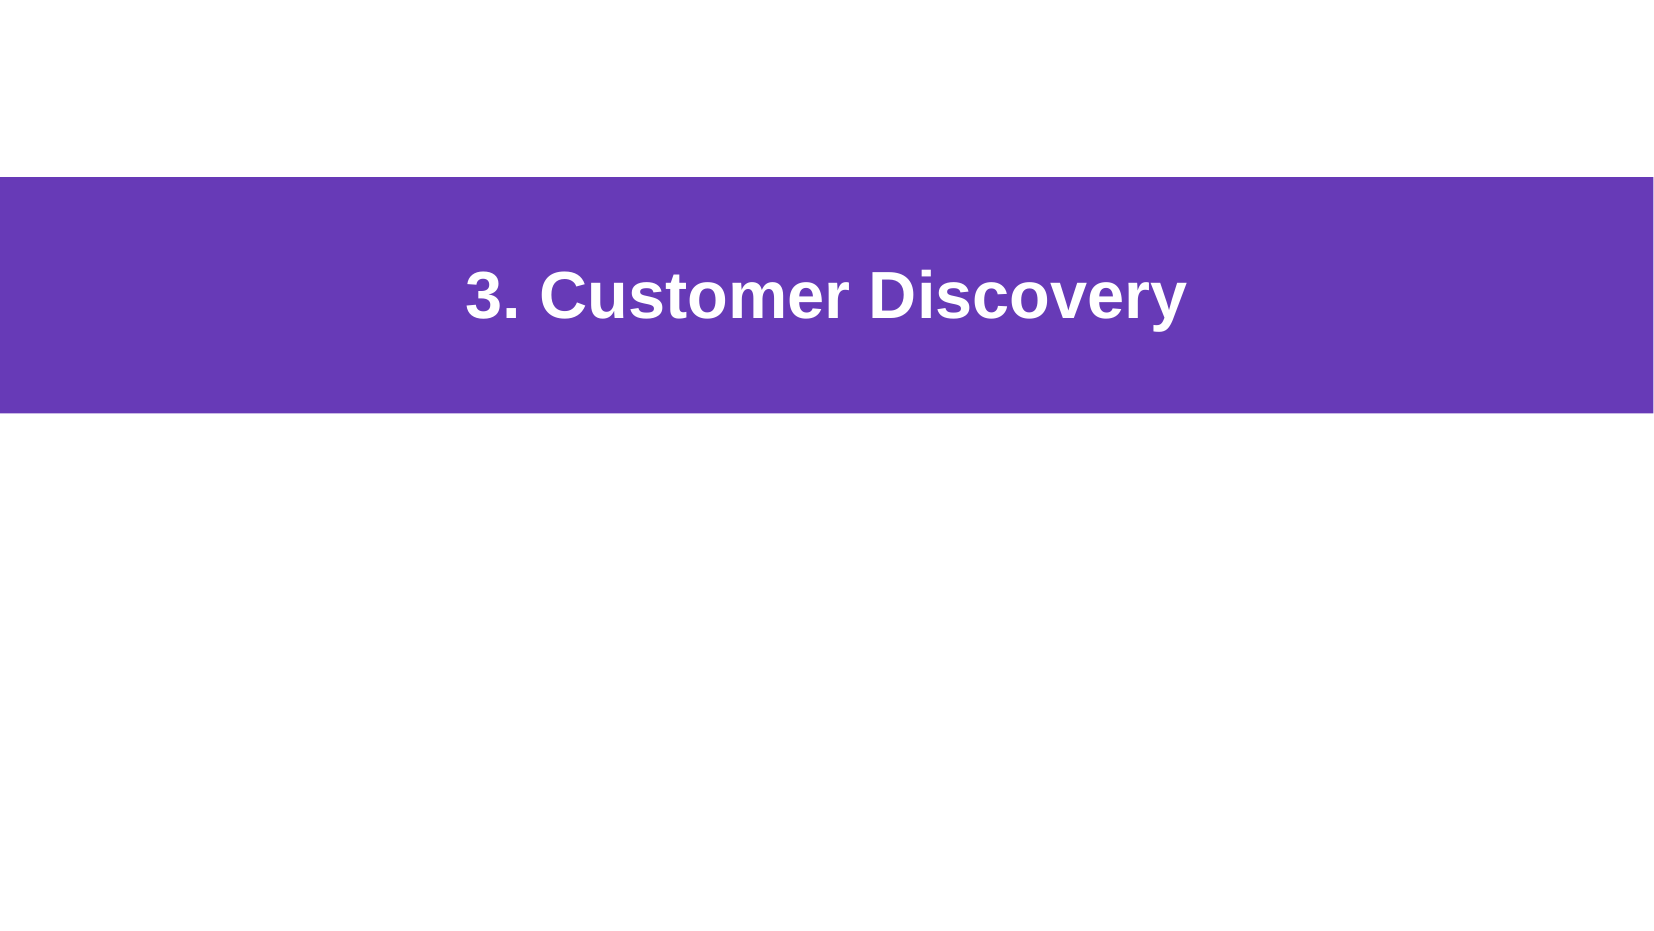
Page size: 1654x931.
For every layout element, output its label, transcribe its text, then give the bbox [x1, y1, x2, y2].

title 3. Customer Discovery [0, 177, 1654, 414]
